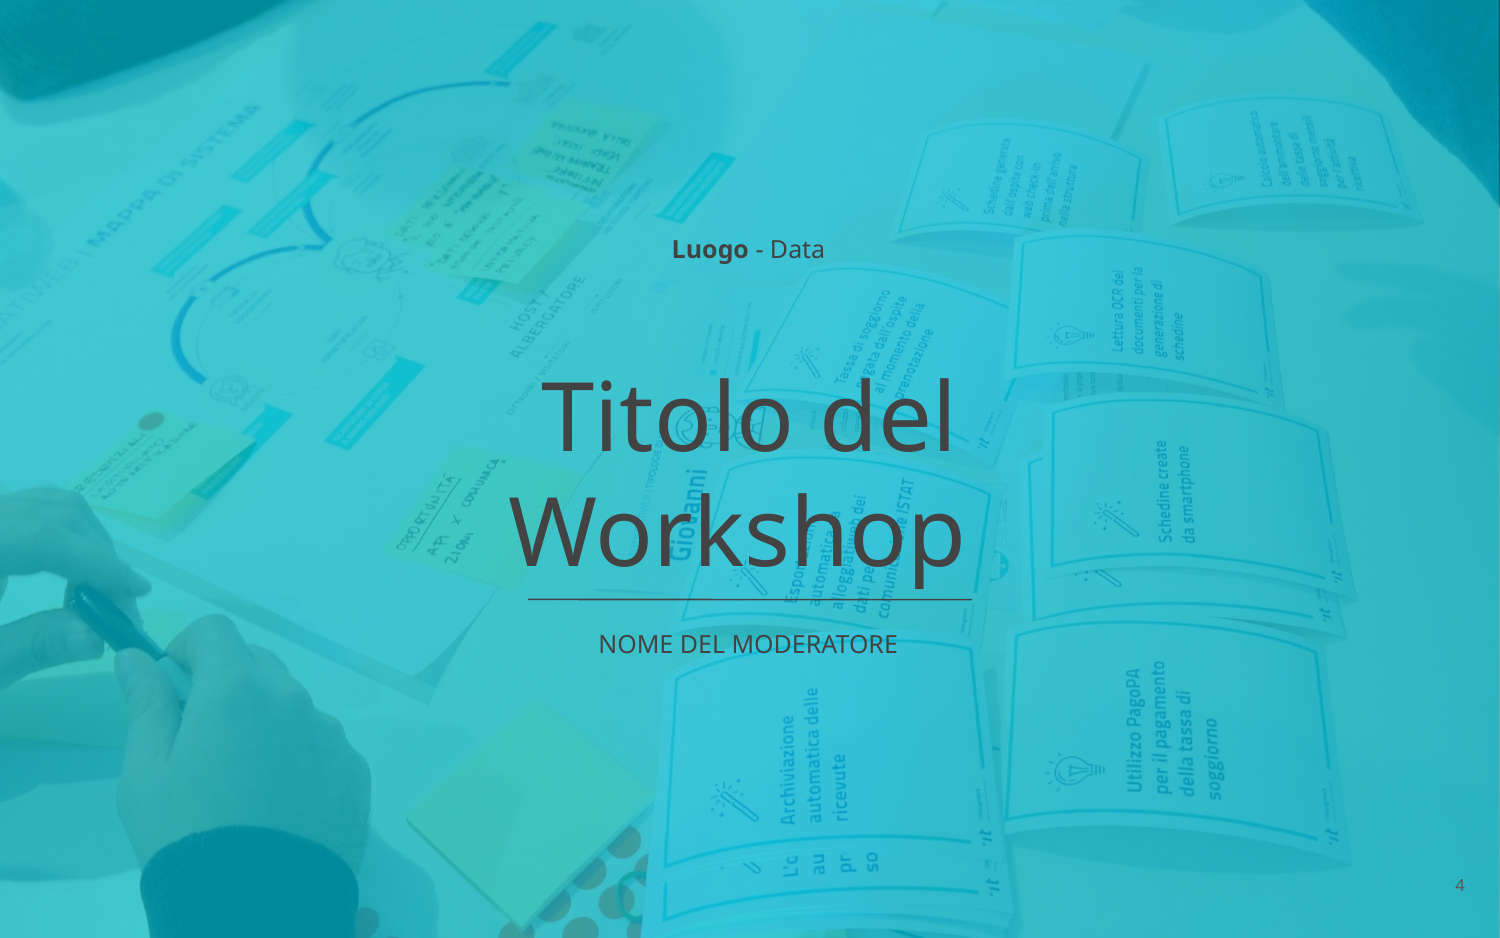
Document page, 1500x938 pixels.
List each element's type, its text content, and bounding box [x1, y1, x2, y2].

text_box NOME DEL MODERATORE [520, 613, 977, 702]
text_box [0, 0, 1500, 938]
text_box Titolo del Workshop [369, 341, 1131, 482]
slide_number <number> [1389, 849, 1480, 922]
text_box Luogo - Data [520, 218, 977, 274]
